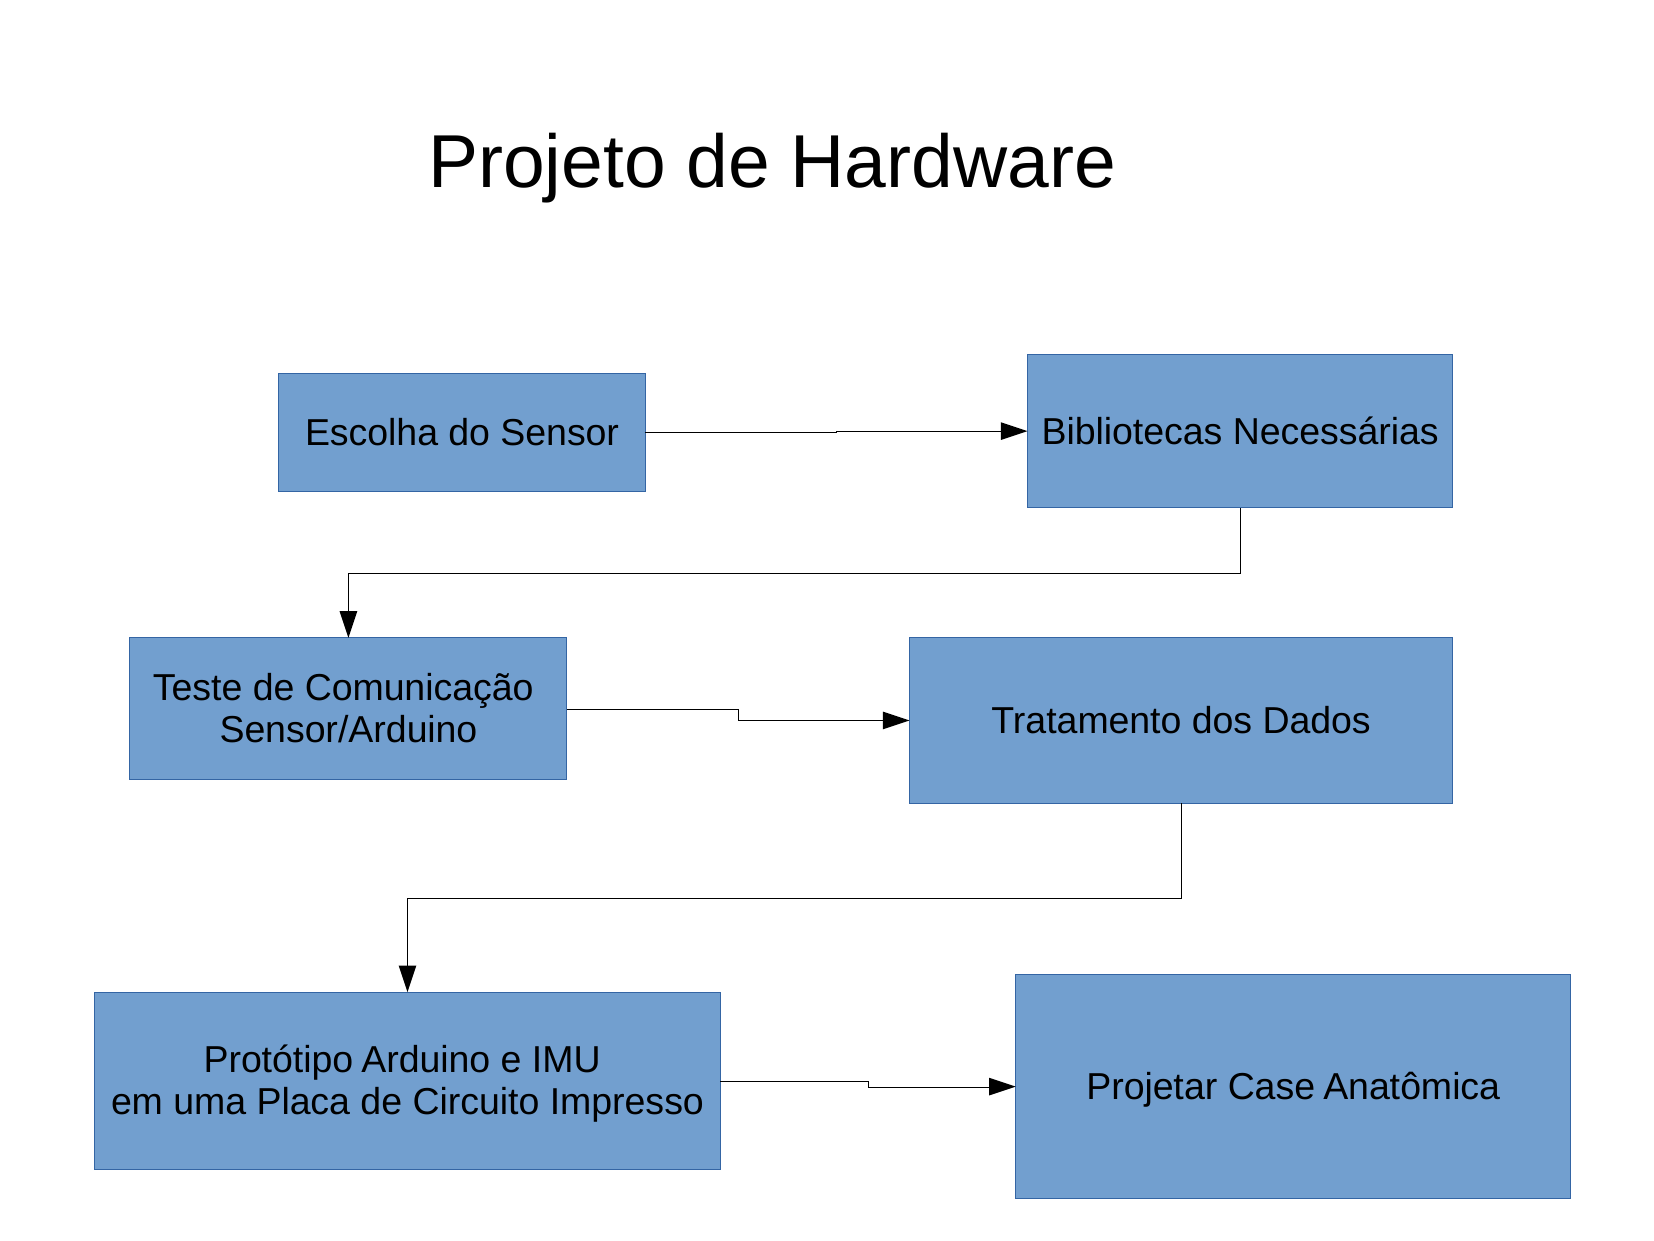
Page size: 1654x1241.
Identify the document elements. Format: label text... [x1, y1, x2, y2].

text_box Projetar Case Anatômica [1015, 974, 1571, 1199]
text_box Teste de Comunicação Sensor/Arduino [129, 637, 567, 780]
text_box Protótipo Arduino e IMU em uma Placa de Circuito Impresso [94, 992, 721, 1170]
text_box Tratamento dos Dados [909, 637, 1453, 804]
text_box Projeto de Hardware [413, 112, 1241, 296]
text_box Escolha do Sensor [278, 373, 646, 492]
text_box Bibliotecas Necessárias [1027, 354, 1453, 508]
